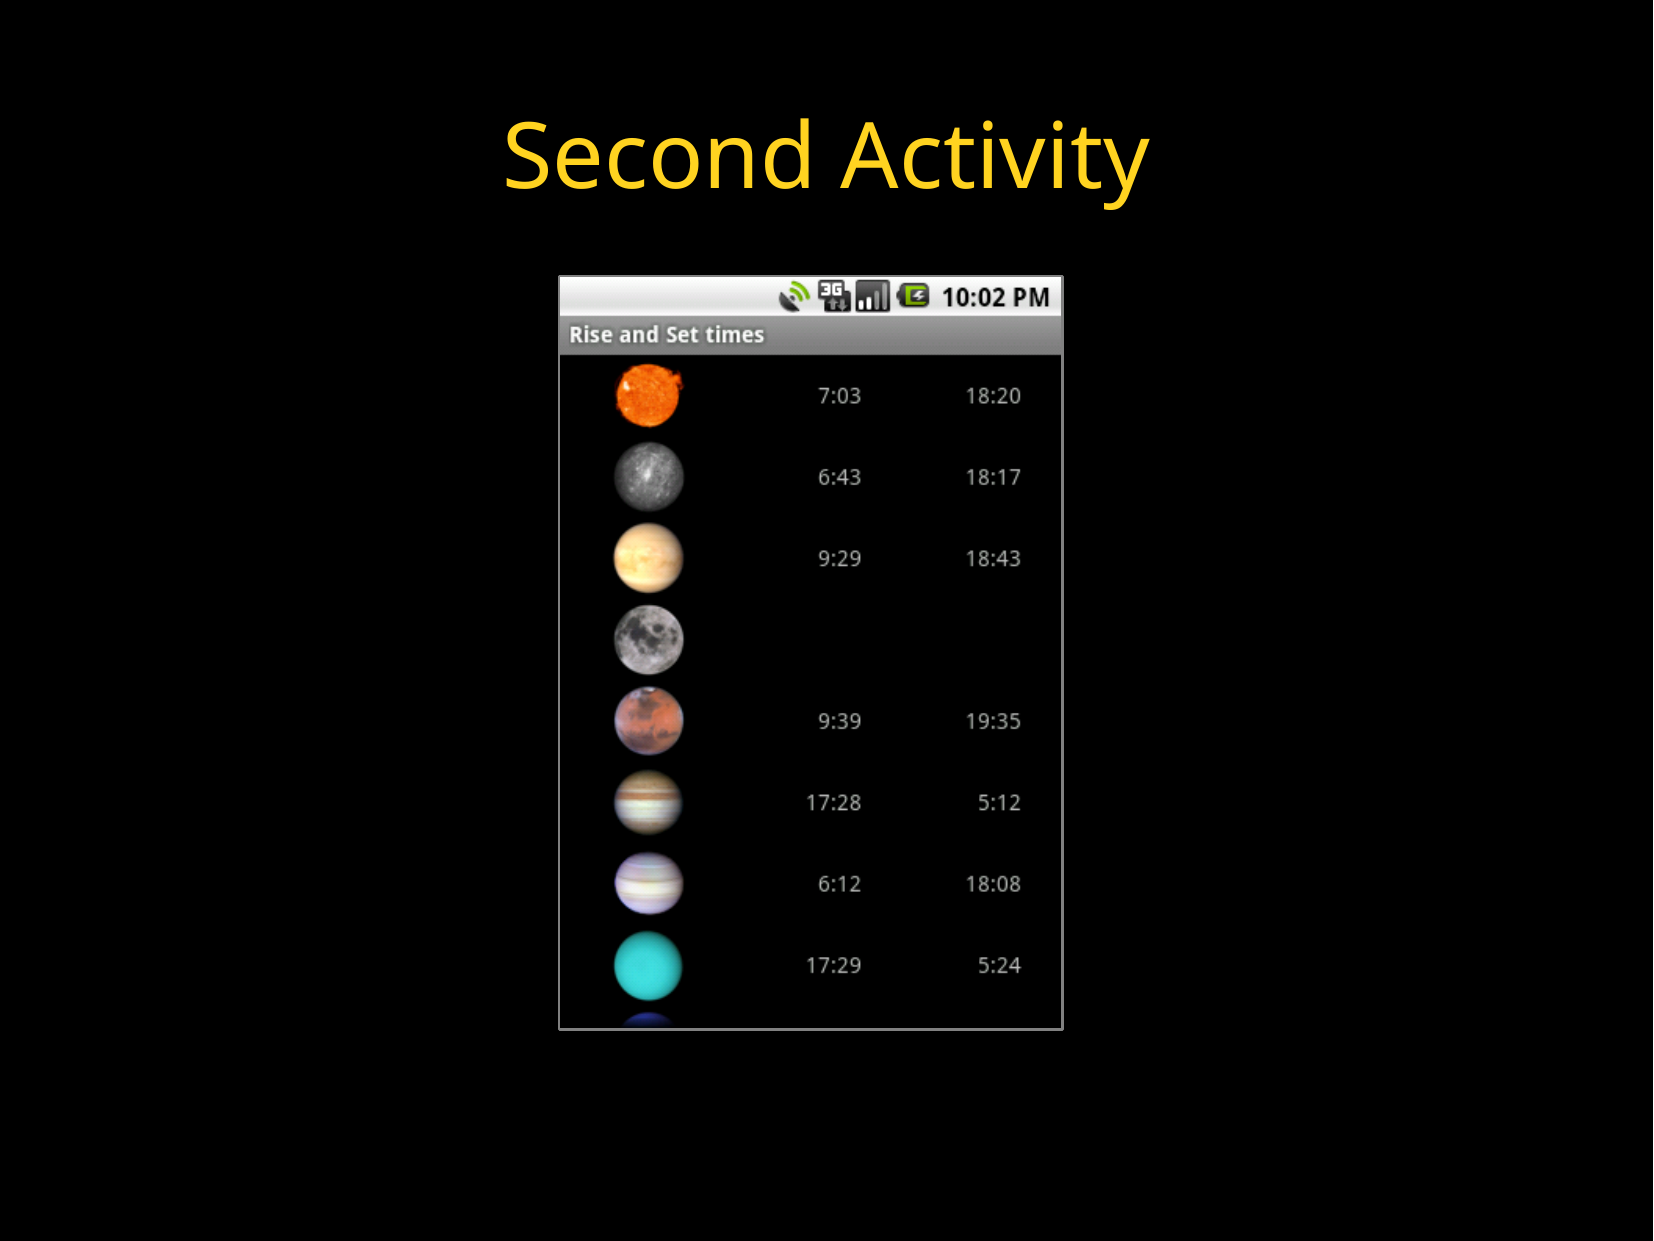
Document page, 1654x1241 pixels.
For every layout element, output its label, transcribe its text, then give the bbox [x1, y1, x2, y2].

title Second Activity [82, 49, 1571, 257]
picture [560, 277, 1061, 1028]
